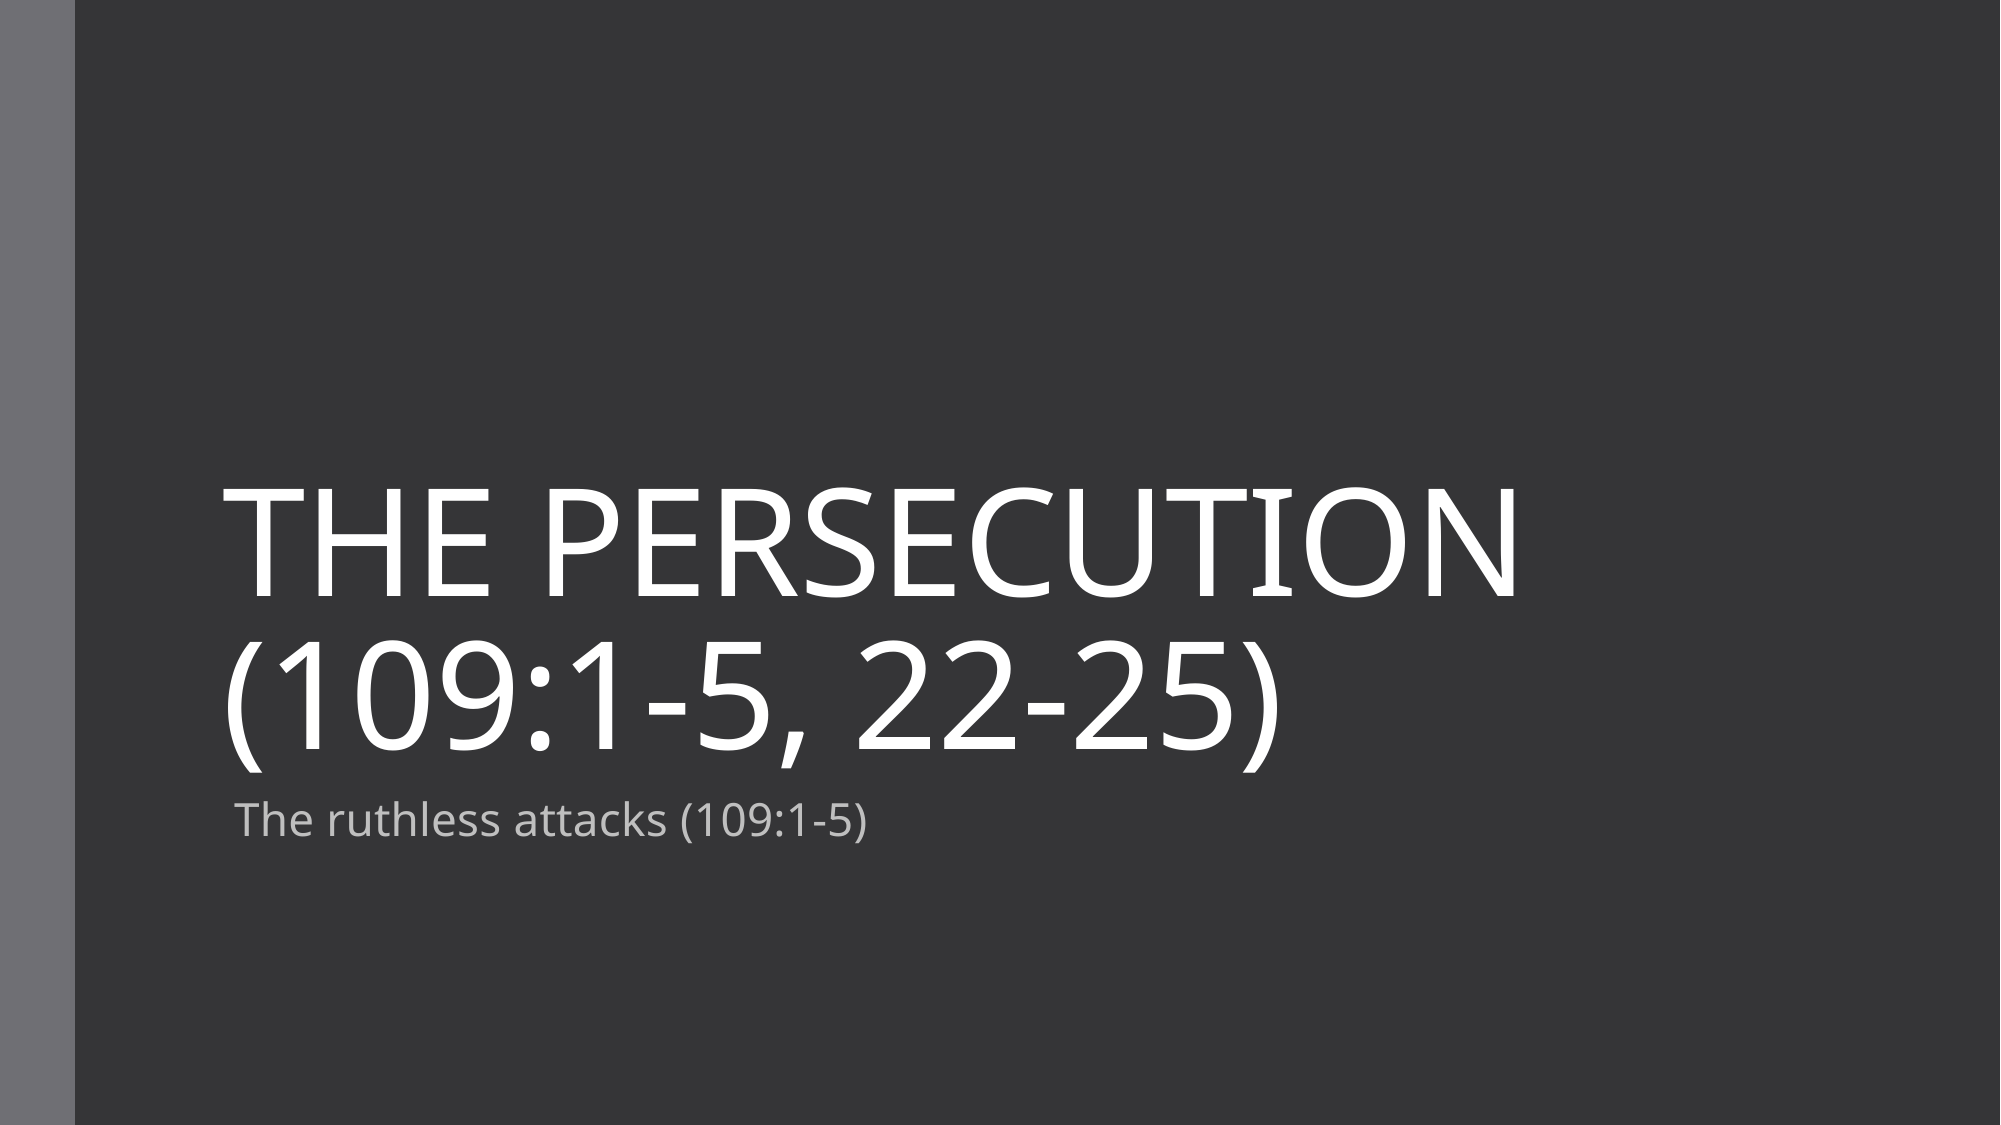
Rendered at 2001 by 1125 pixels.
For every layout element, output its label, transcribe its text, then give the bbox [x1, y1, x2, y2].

title THE PERSECUTION (109:1-5, 22-25) [206, 124, 1752, 787]
subtitle The ruthless attacks (109:1-5) [206, 787, 1752, 1066]
